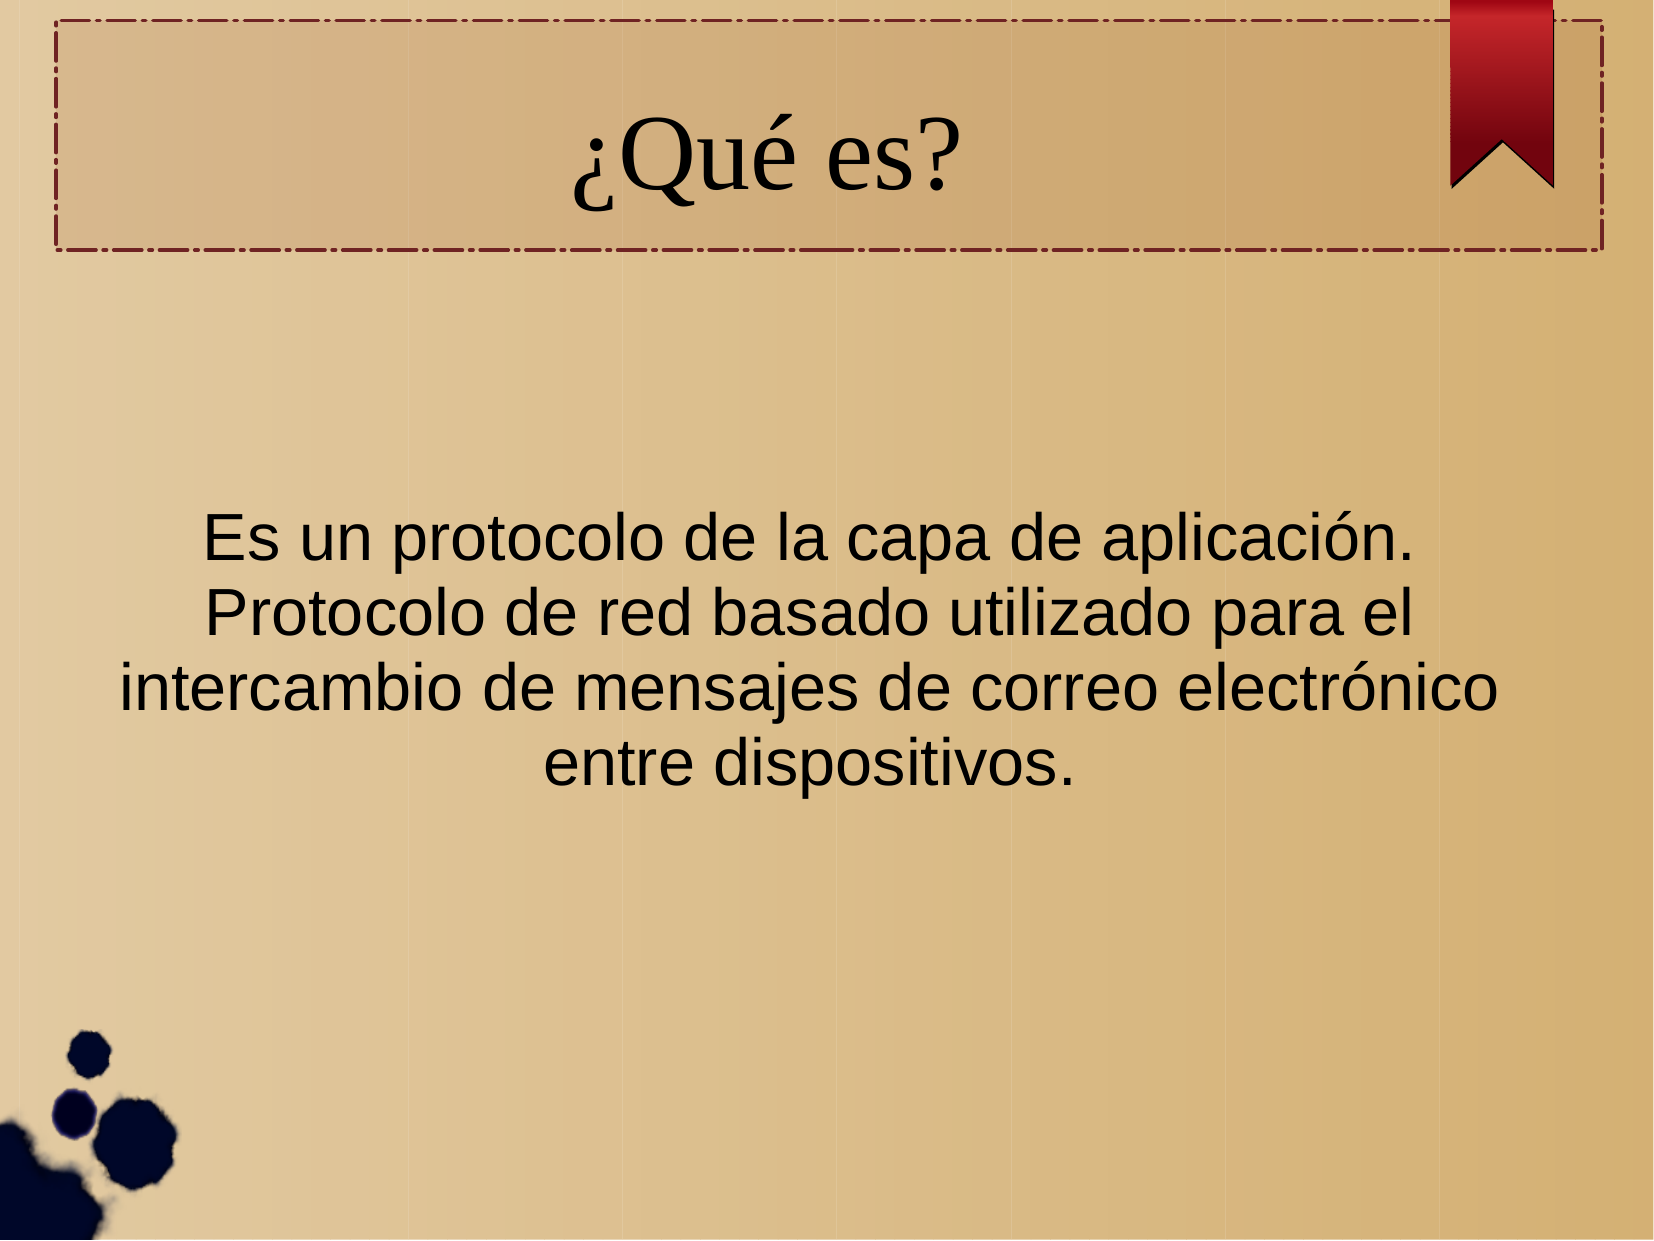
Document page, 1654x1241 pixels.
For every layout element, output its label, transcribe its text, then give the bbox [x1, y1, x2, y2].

title ¿Qué es? [82, 49, 1453, 257]
subtitle Es un protocolo de la capa de aplicación. Protocolo de red basado utilizado para el intercambio de mensajes de correo electrónico entre dispositivos. [82, 290, 1538, 1010]
